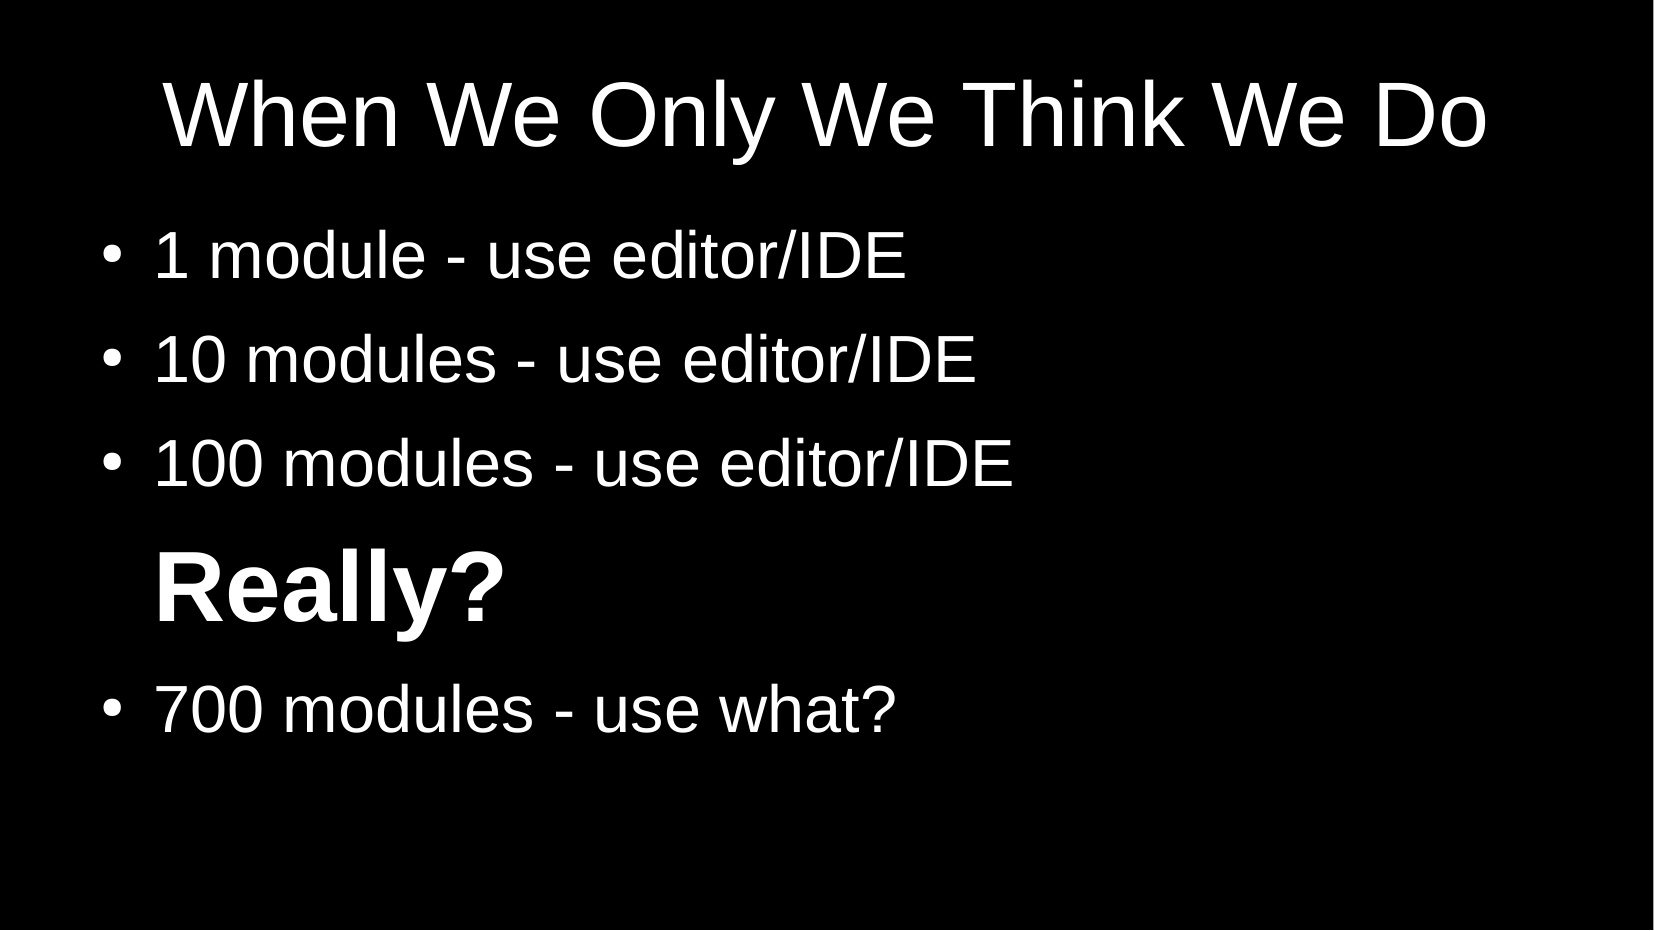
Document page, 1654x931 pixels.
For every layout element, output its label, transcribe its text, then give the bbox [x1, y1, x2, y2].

list 1 module - use editor/IDE 10 modules - use editor/IDE 100 modules - use editor/IDE Really? 700 modules - use what? [82, 217, 1571, 758]
title When We Only We Think We Do [82, 37, 1571, 193]
